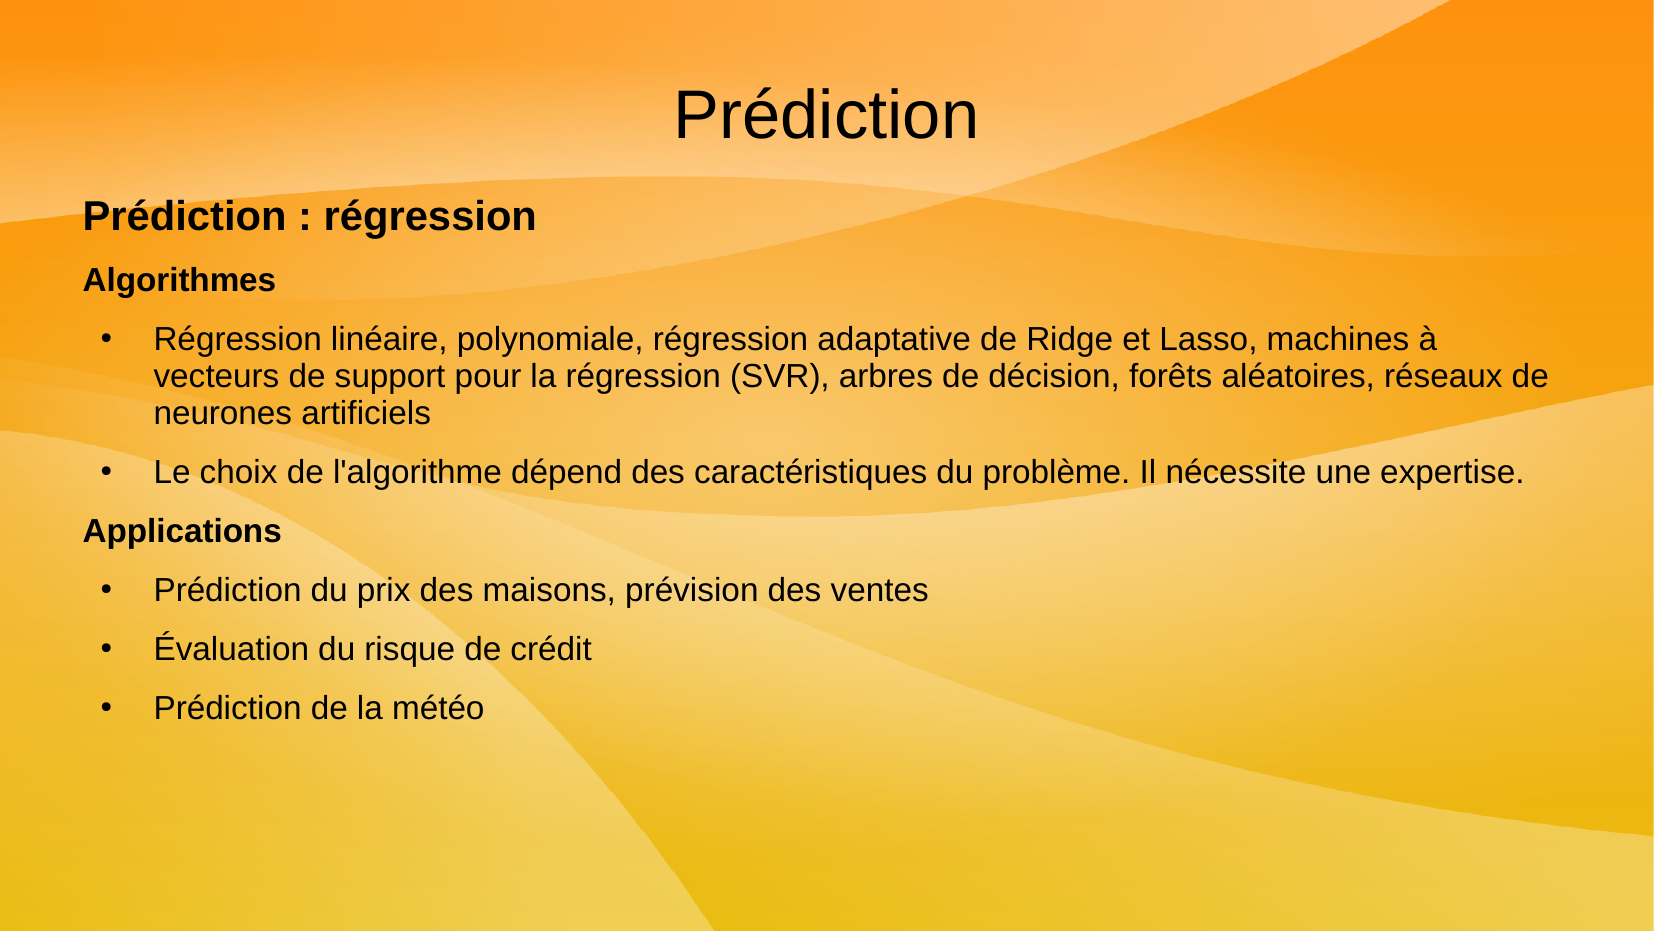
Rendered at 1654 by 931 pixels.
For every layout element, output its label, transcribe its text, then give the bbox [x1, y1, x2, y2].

picture [0, 0, 1654, 931]
list Prédiction : régression Algorithmes Régression linéaire, polynomiale, régression adaptative de Ridge et Lasso, machines à vecteurs de support pour la régression (SVR), arbres de décision, forêts aléatoires, réseaux de neurones artificiels Le choix de l'algorithme dépend des caractéristiques du problème. Il nécessite une expertise. Applications Prédiction du prix des maisons, prévision des ventes Évaluation du risque de crédit Prédiction de la météo [82, 192, 1571, 898]
title Prédiction [82, 37, 1571, 192]
